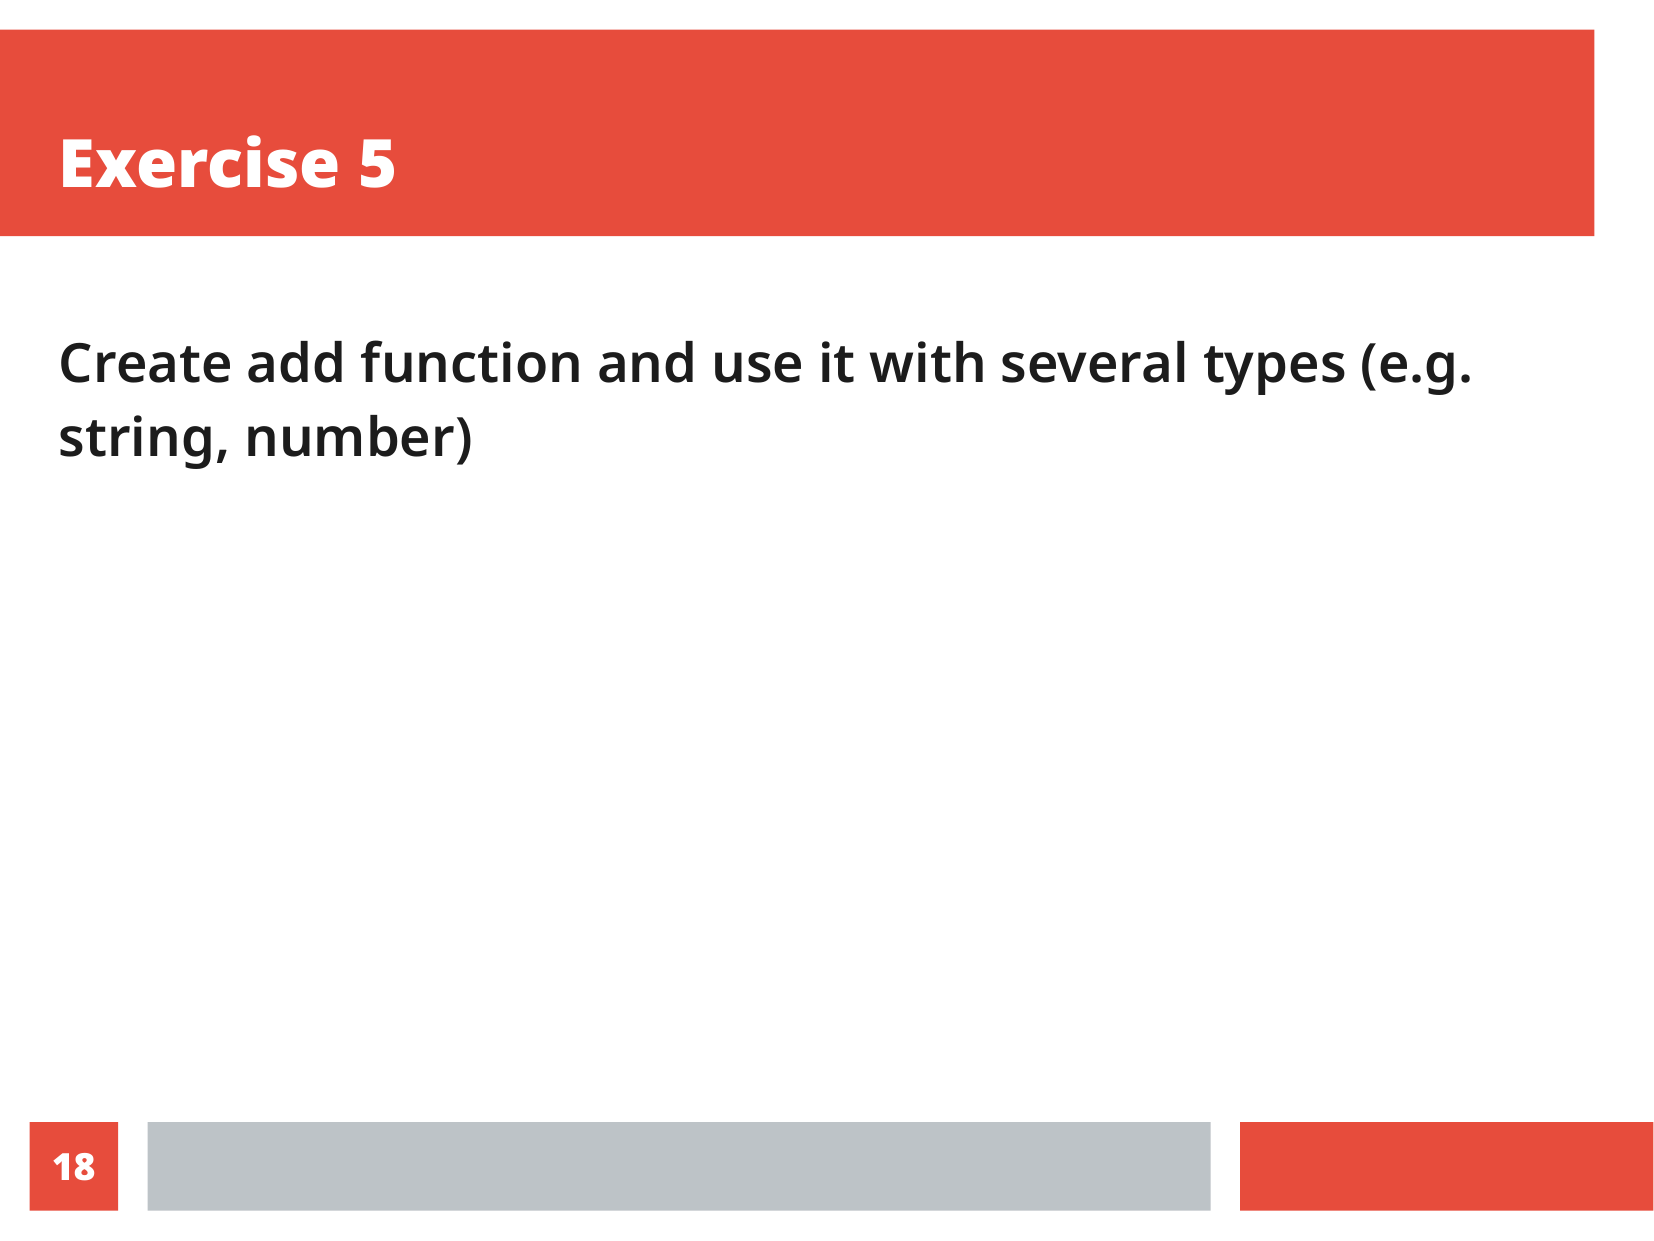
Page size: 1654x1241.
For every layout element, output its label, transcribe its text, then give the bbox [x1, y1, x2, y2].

title Exercise 5 [59, 59, 1595, 207]
list Create add function and use it with several types (e.g. string, number) [59, 324, 1565, 1093]
